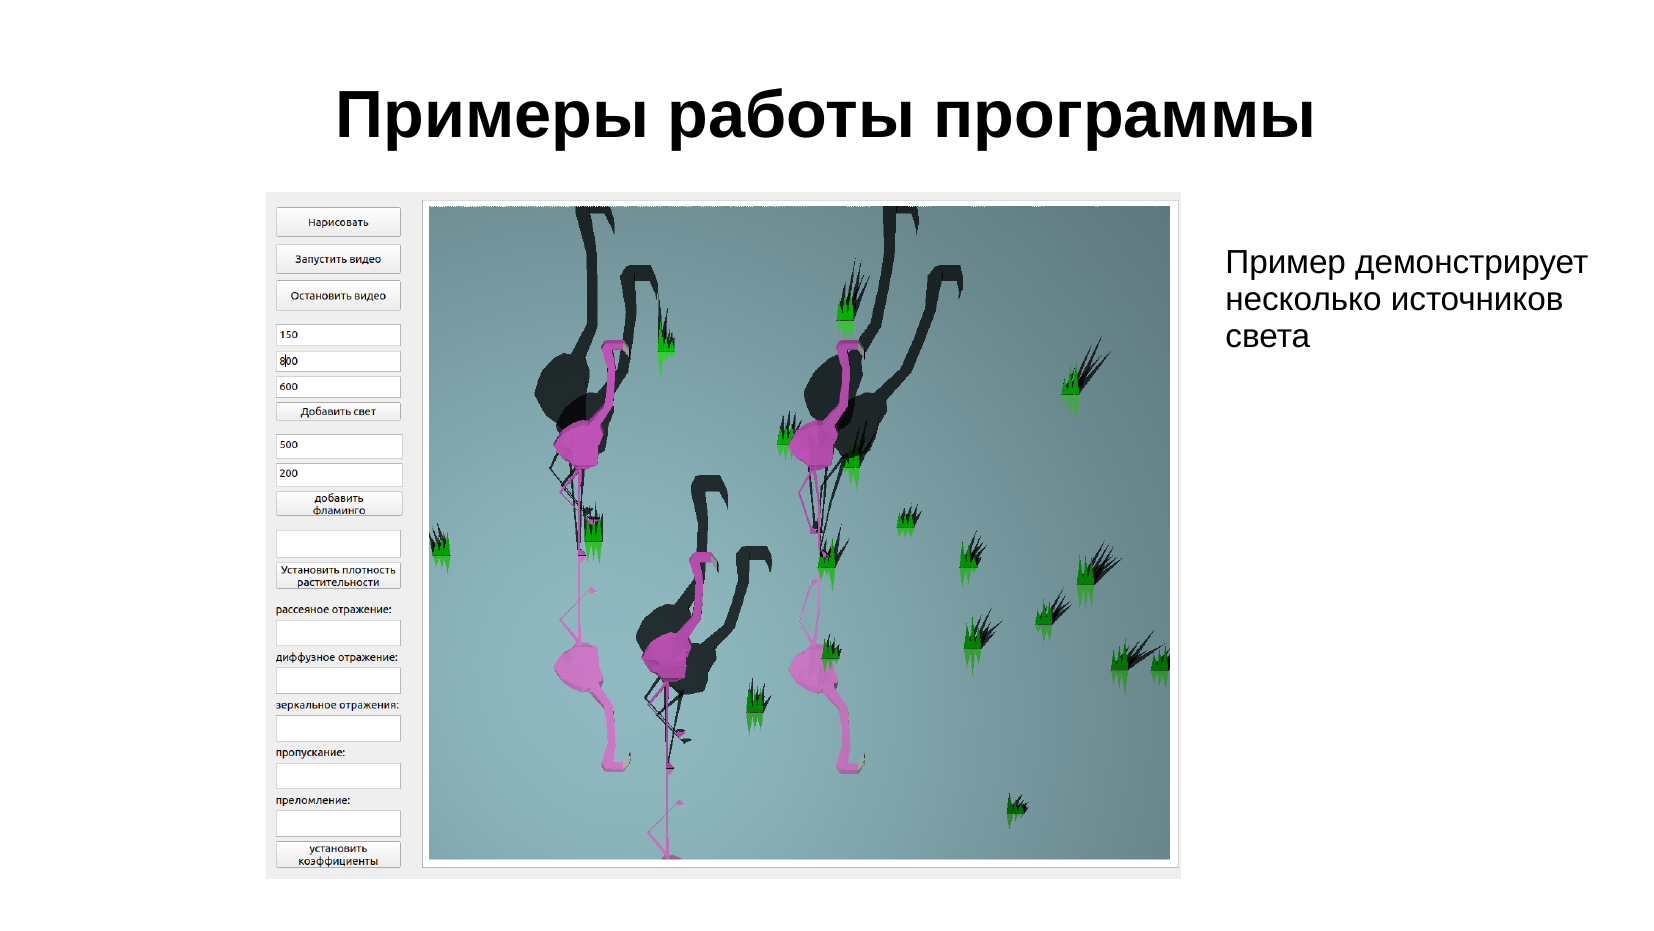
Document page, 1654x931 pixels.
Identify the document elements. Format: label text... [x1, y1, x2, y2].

title Примеры работы программы [82, 37, 1571, 193]
text_box Пример демонстрирует несколько источников света [1210, 236, 1625, 621]
picture [265, 192, 1182, 879]
